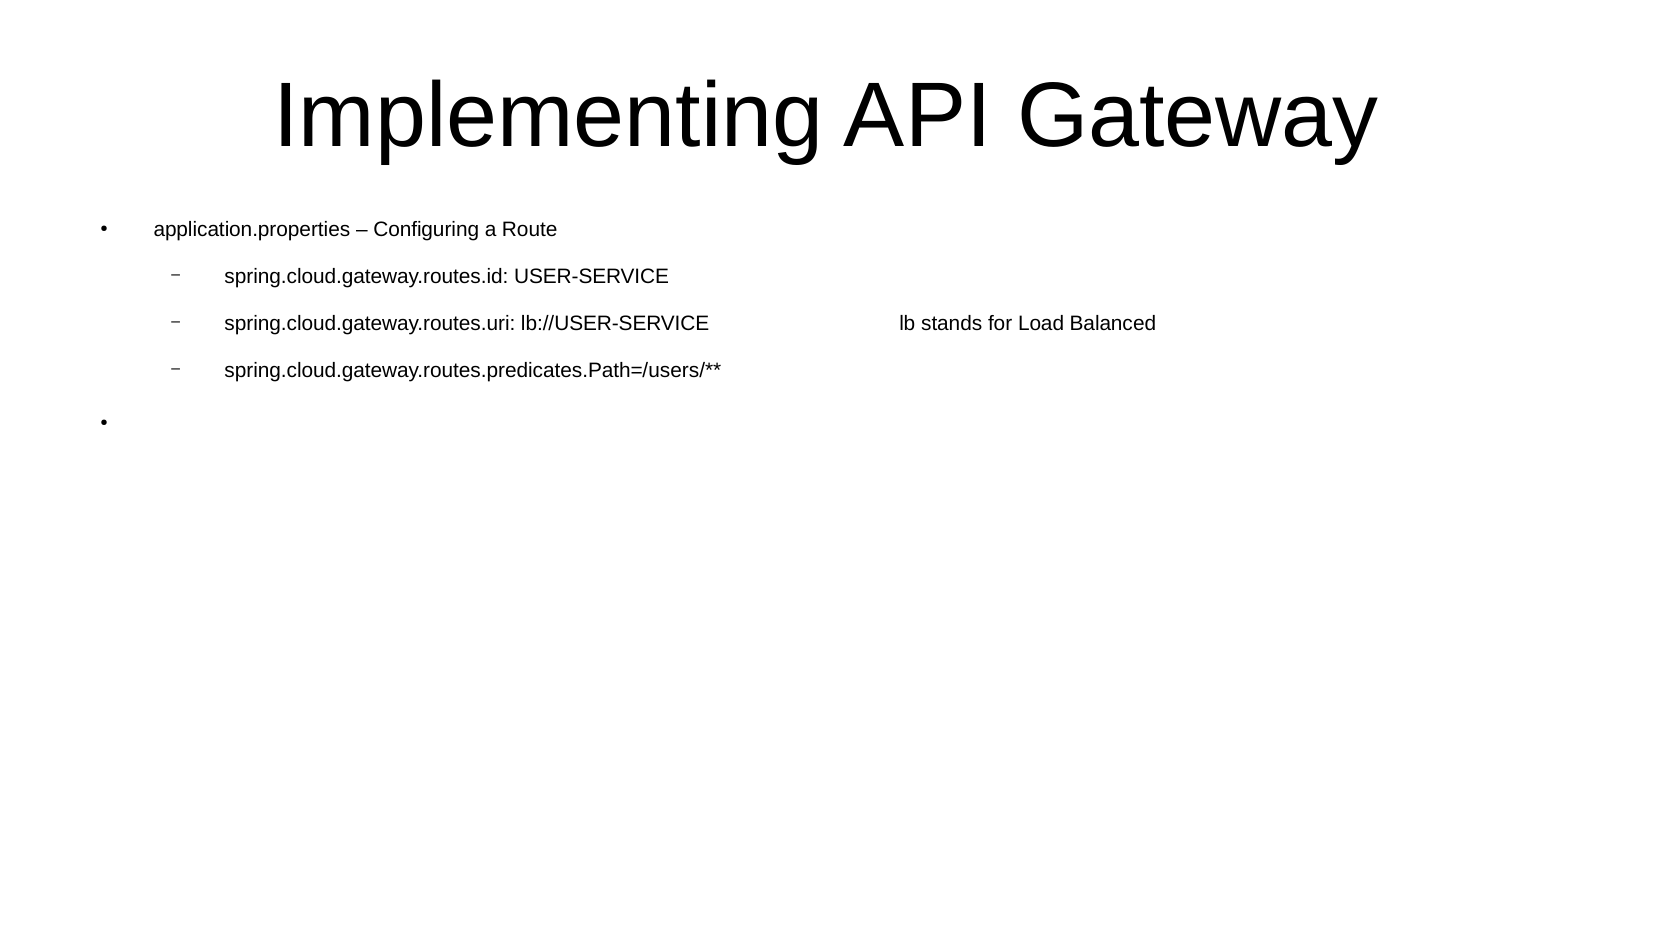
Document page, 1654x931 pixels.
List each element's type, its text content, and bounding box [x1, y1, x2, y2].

list application.properties – Configuring a Route spring.cloud.gateway.routes.id: USER-SERVICE spring.cloud.gateway.routes.uri: lb://USER-SERVICE lb stands for Load Balanced spring.cloud.gateway.routes.predicates.Path=/users/** [82, 217, 1621, 871]
title Implementing API Gateway [82, 37, 1571, 193]
